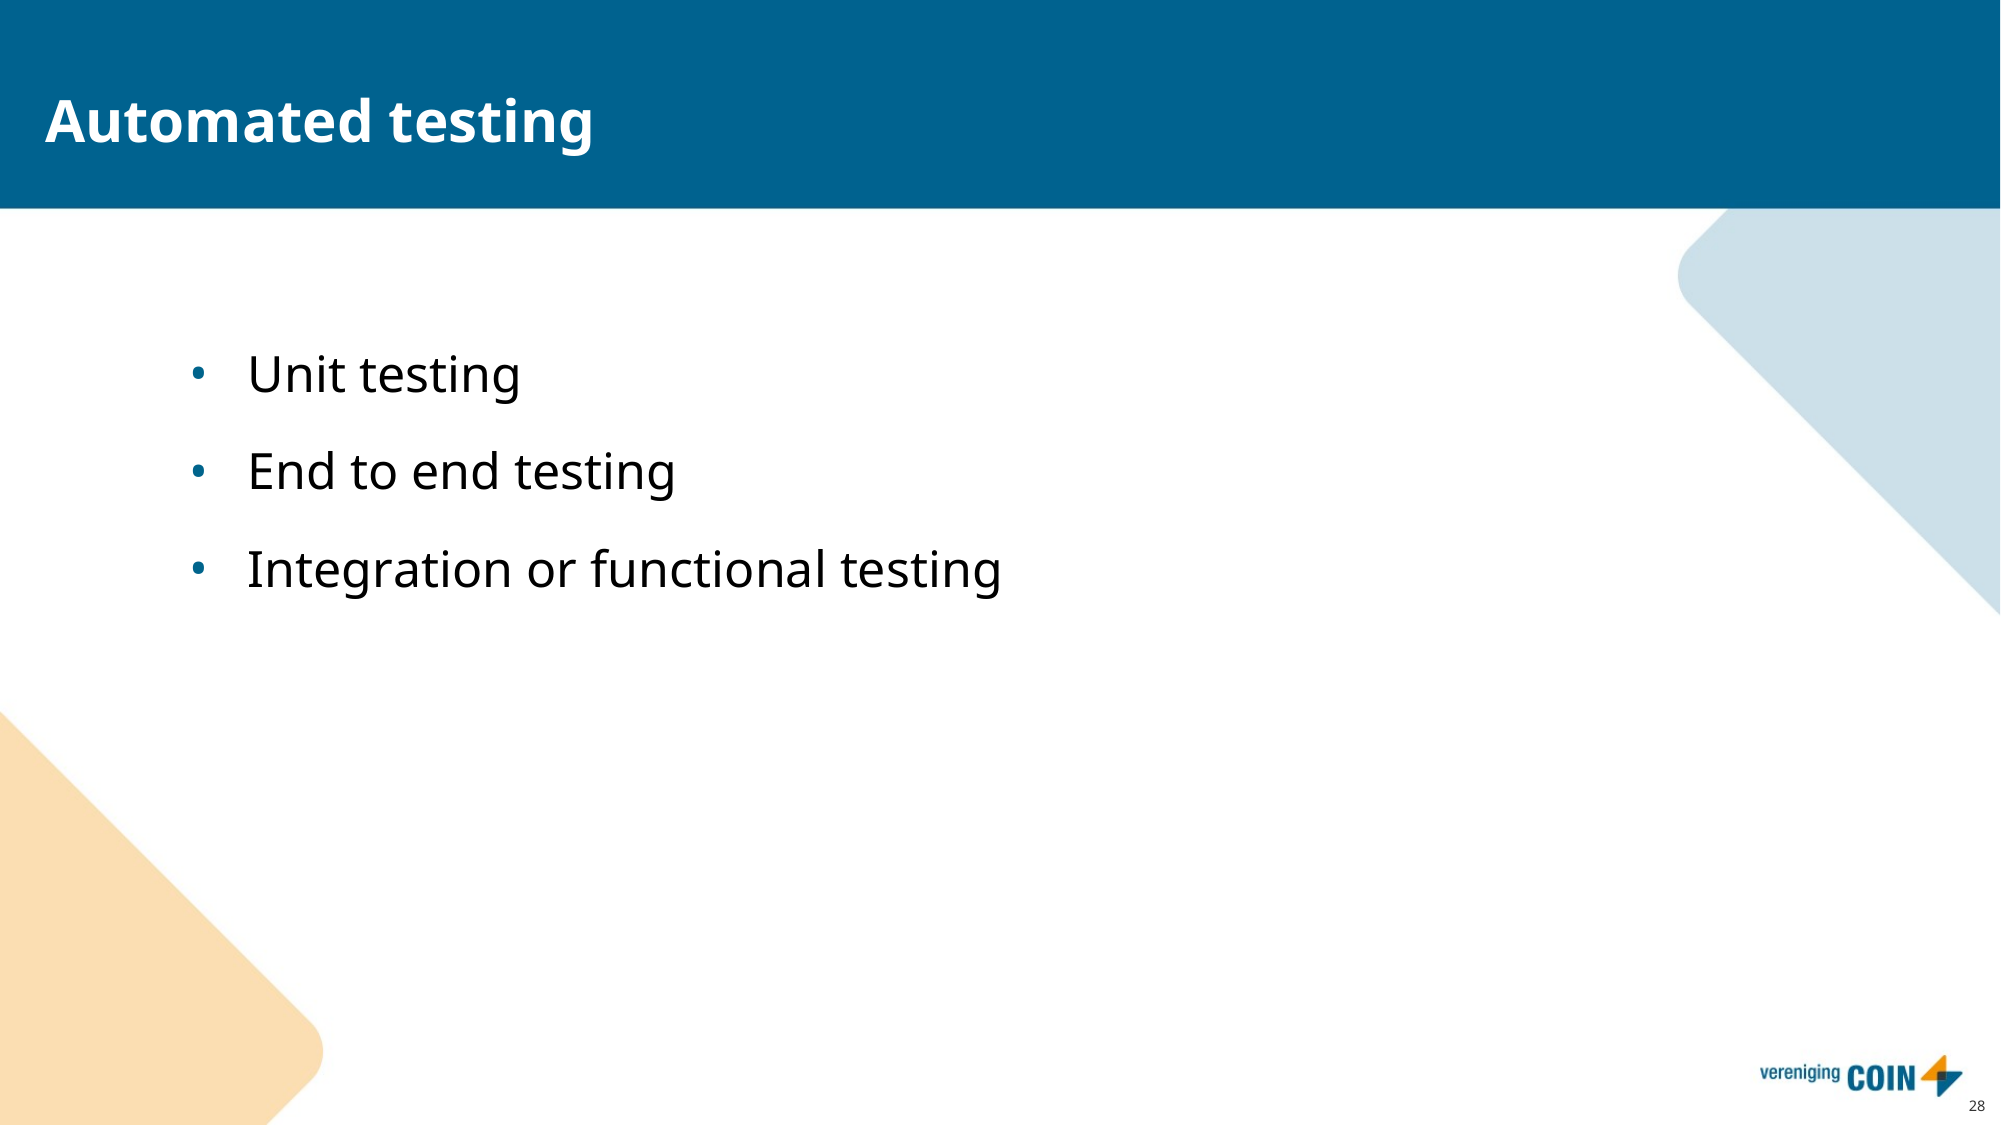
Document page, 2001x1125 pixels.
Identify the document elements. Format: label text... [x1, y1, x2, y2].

text_box Automated testing [30, 31, 1969, 162]
text_box Unit testing End to end testing Integration or functional testing [174, 305, 1840, 1074]
picture [0, 208, 2001, 1125]
